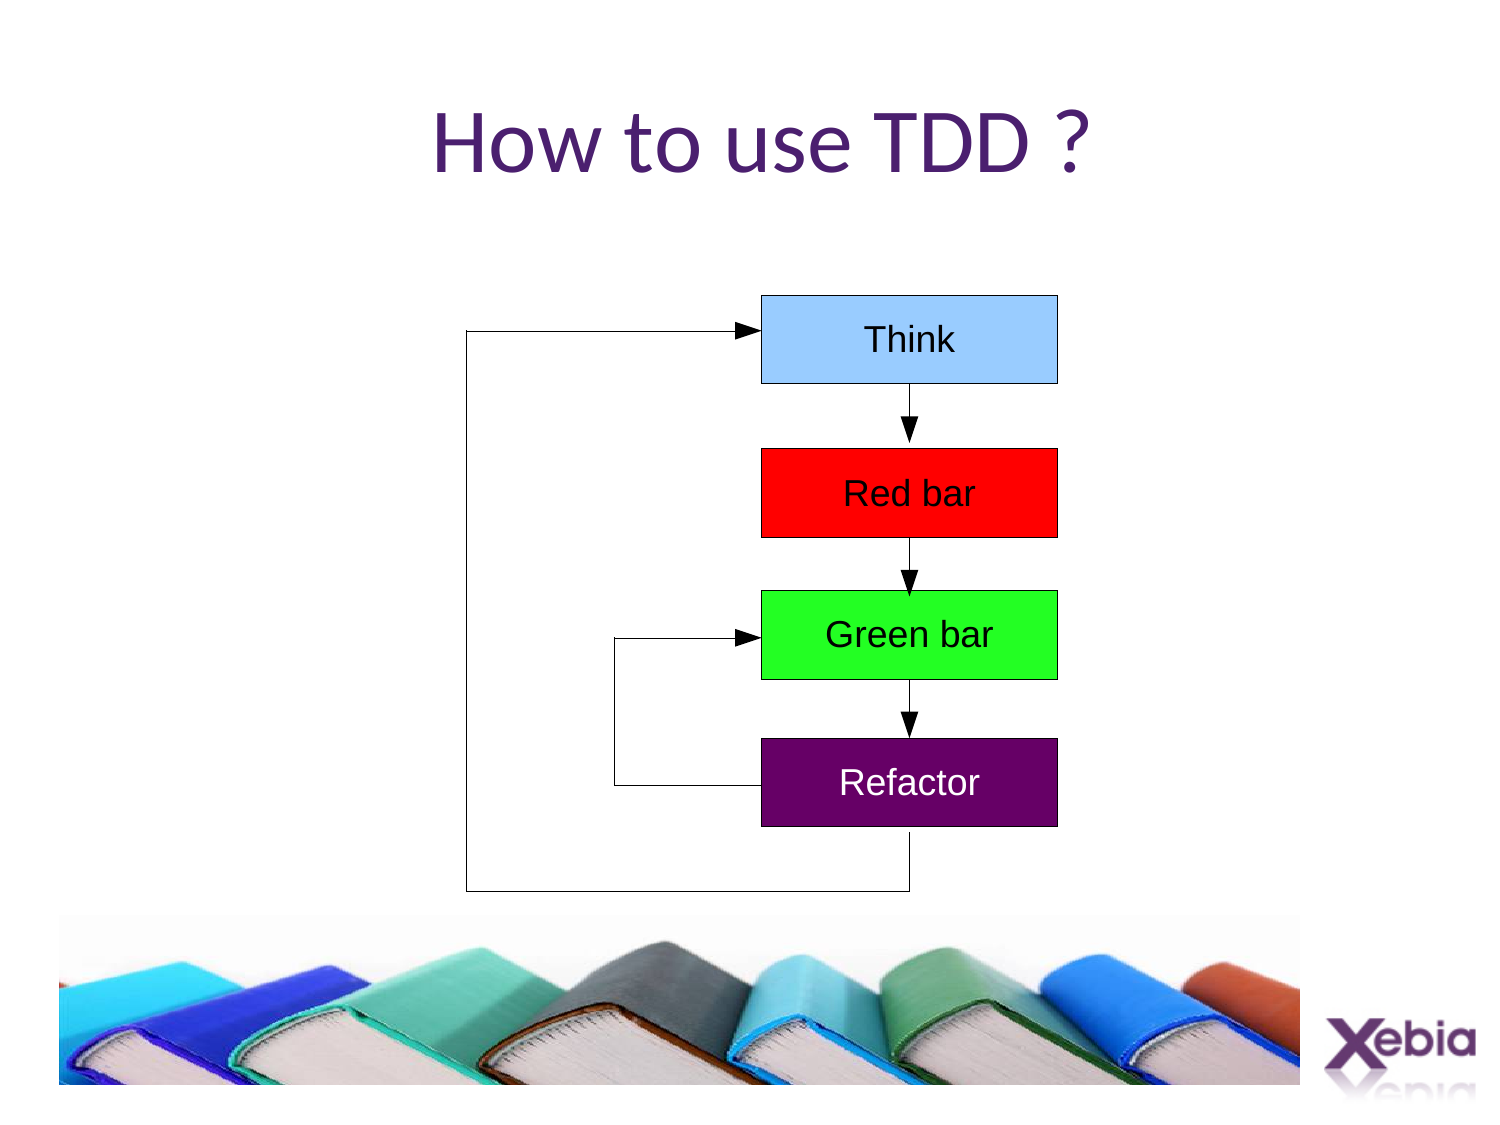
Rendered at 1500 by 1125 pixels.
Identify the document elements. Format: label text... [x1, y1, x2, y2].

title How to use TDD ? [88, 42, 1439, 231]
text_box Think [761, 295, 1058, 384]
picture [59, 915, 1300, 1085]
text_box Refactor [761, 738, 1058, 827]
text_box Green bar [761, 590, 1058, 680]
text_box Red bar [761, 448, 1058, 538]
picture [1324, 970, 1479, 1125]
